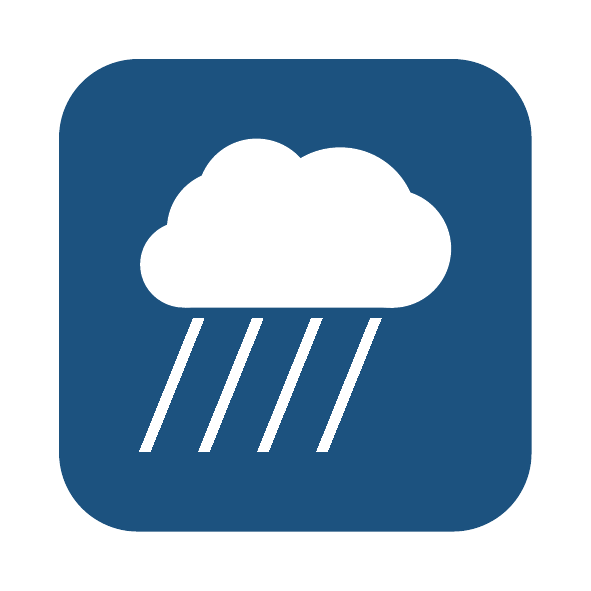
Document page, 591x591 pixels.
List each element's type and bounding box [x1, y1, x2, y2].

text_box [59, 59, 532, 532]
